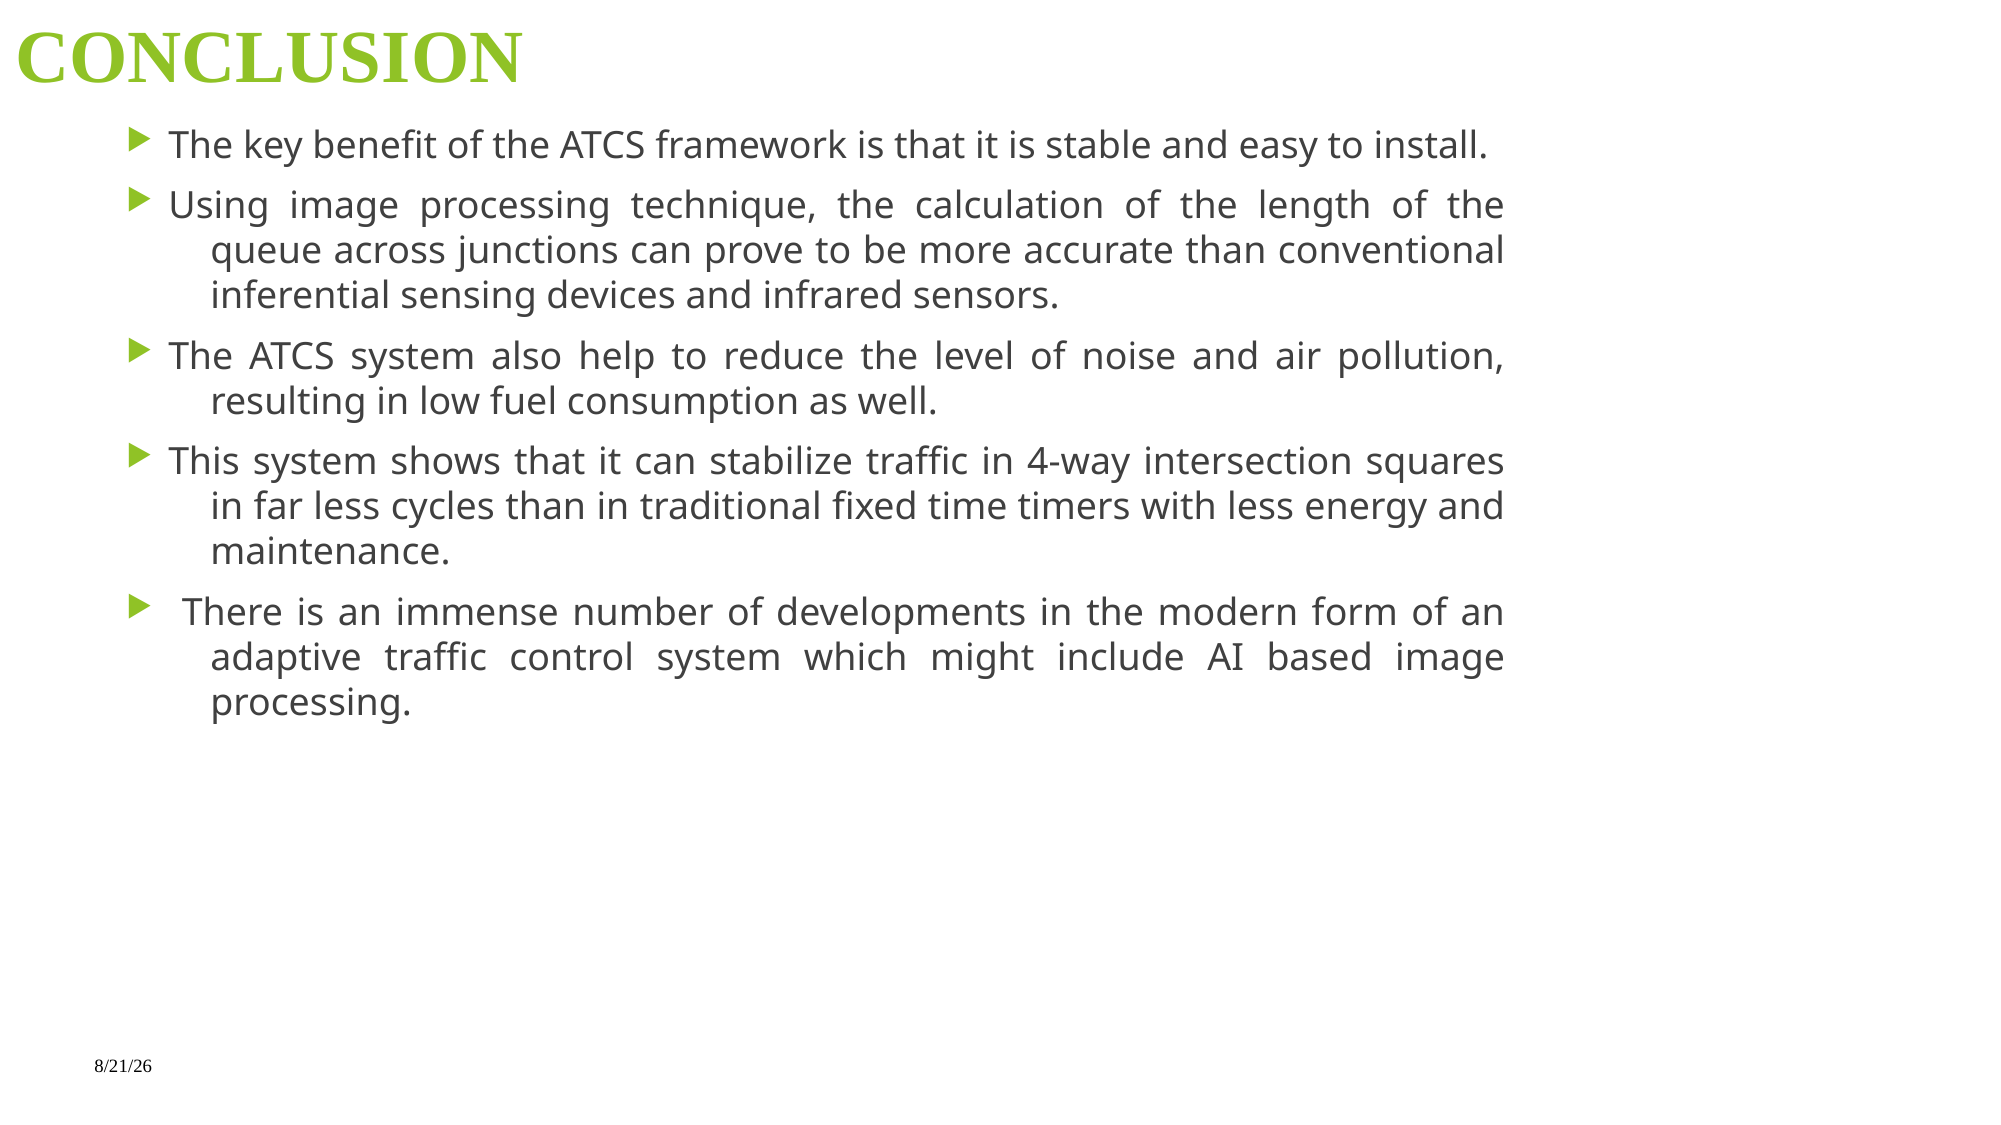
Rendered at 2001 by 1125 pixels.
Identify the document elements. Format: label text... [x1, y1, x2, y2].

list The key benefit of the ATCS framework is that it is stable and easy to install. Using image processing technique, the calculation of the length of the queue across junctions can prove to be more accurate than conventional inferential sensing devices and infrared sensors. The ATCS system also help to reduce the level of noise and air pollution, resulting in low fuel consumption as well. This system shows that it can stabilize traffic in 4-way intersection squares in far less cycles than in traditional fixed time timers with less energy and maintenance. There is an immense number of developments in the modern form of an adaptive traffic control system which might include AI based image processing. [111, 113, 1522, 750]
slide_number 2 November 2023 [79, 1035, 430, 1096]
title CONCLUSION [0, 0, 2000, 218]
